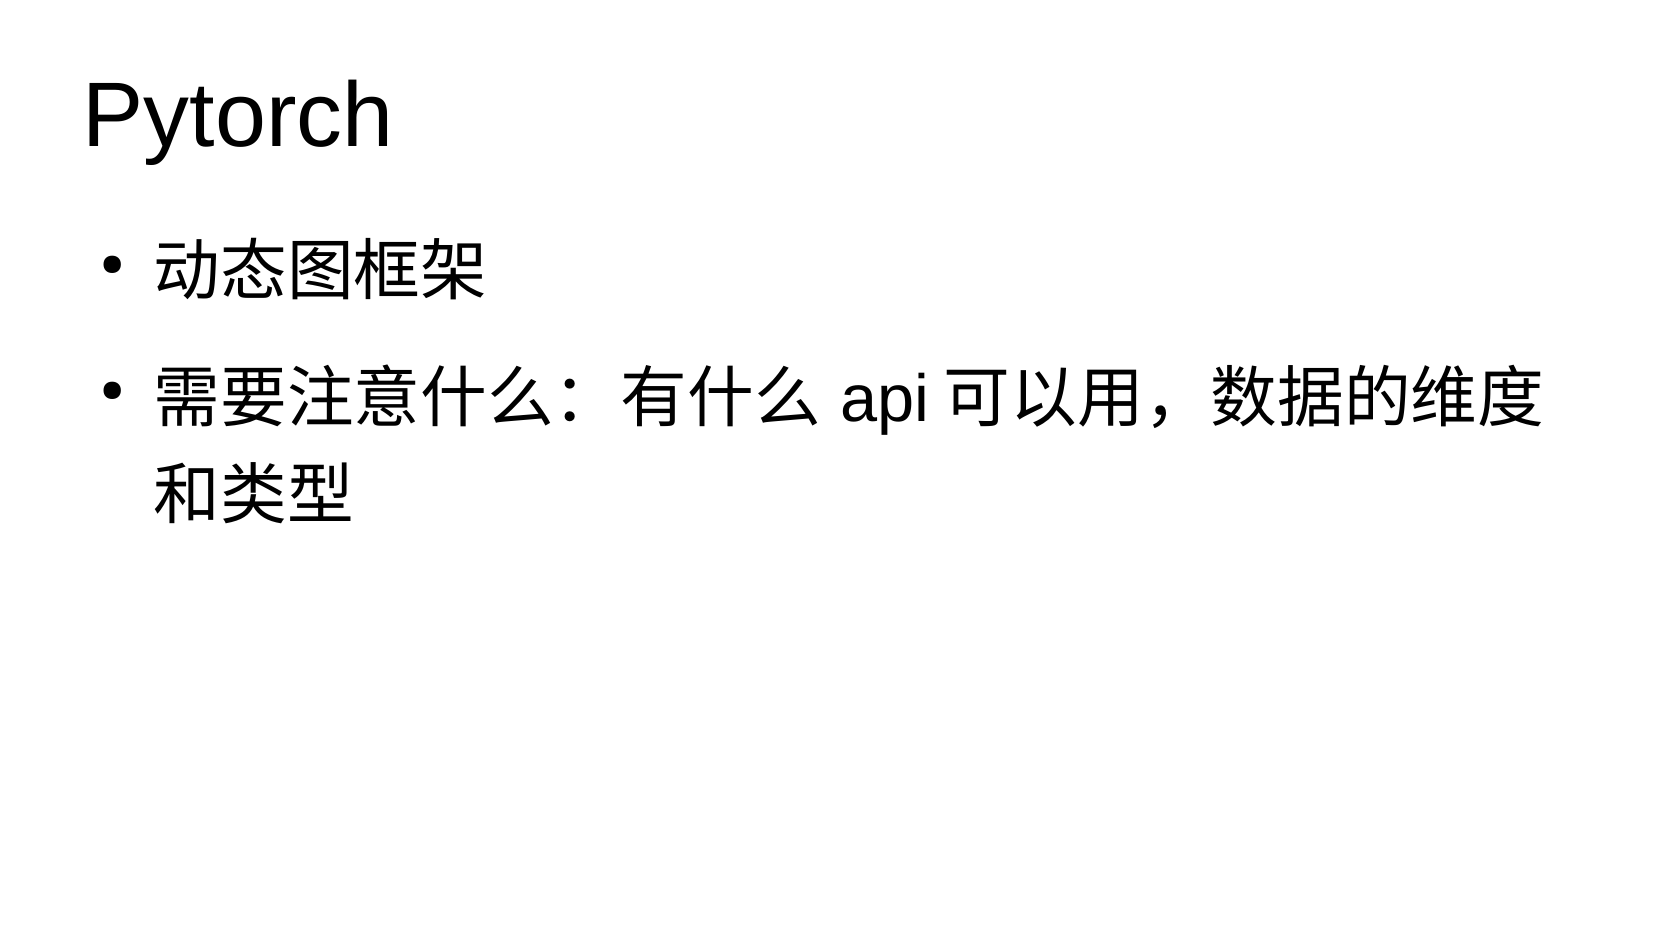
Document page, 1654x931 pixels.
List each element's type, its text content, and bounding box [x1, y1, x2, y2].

list 动态图框架 需要注意什么：有什么api可以用，数据的维度和类型 [82, 217, 1571, 758]
title Pytorch [82, 37, 1571, 193]
